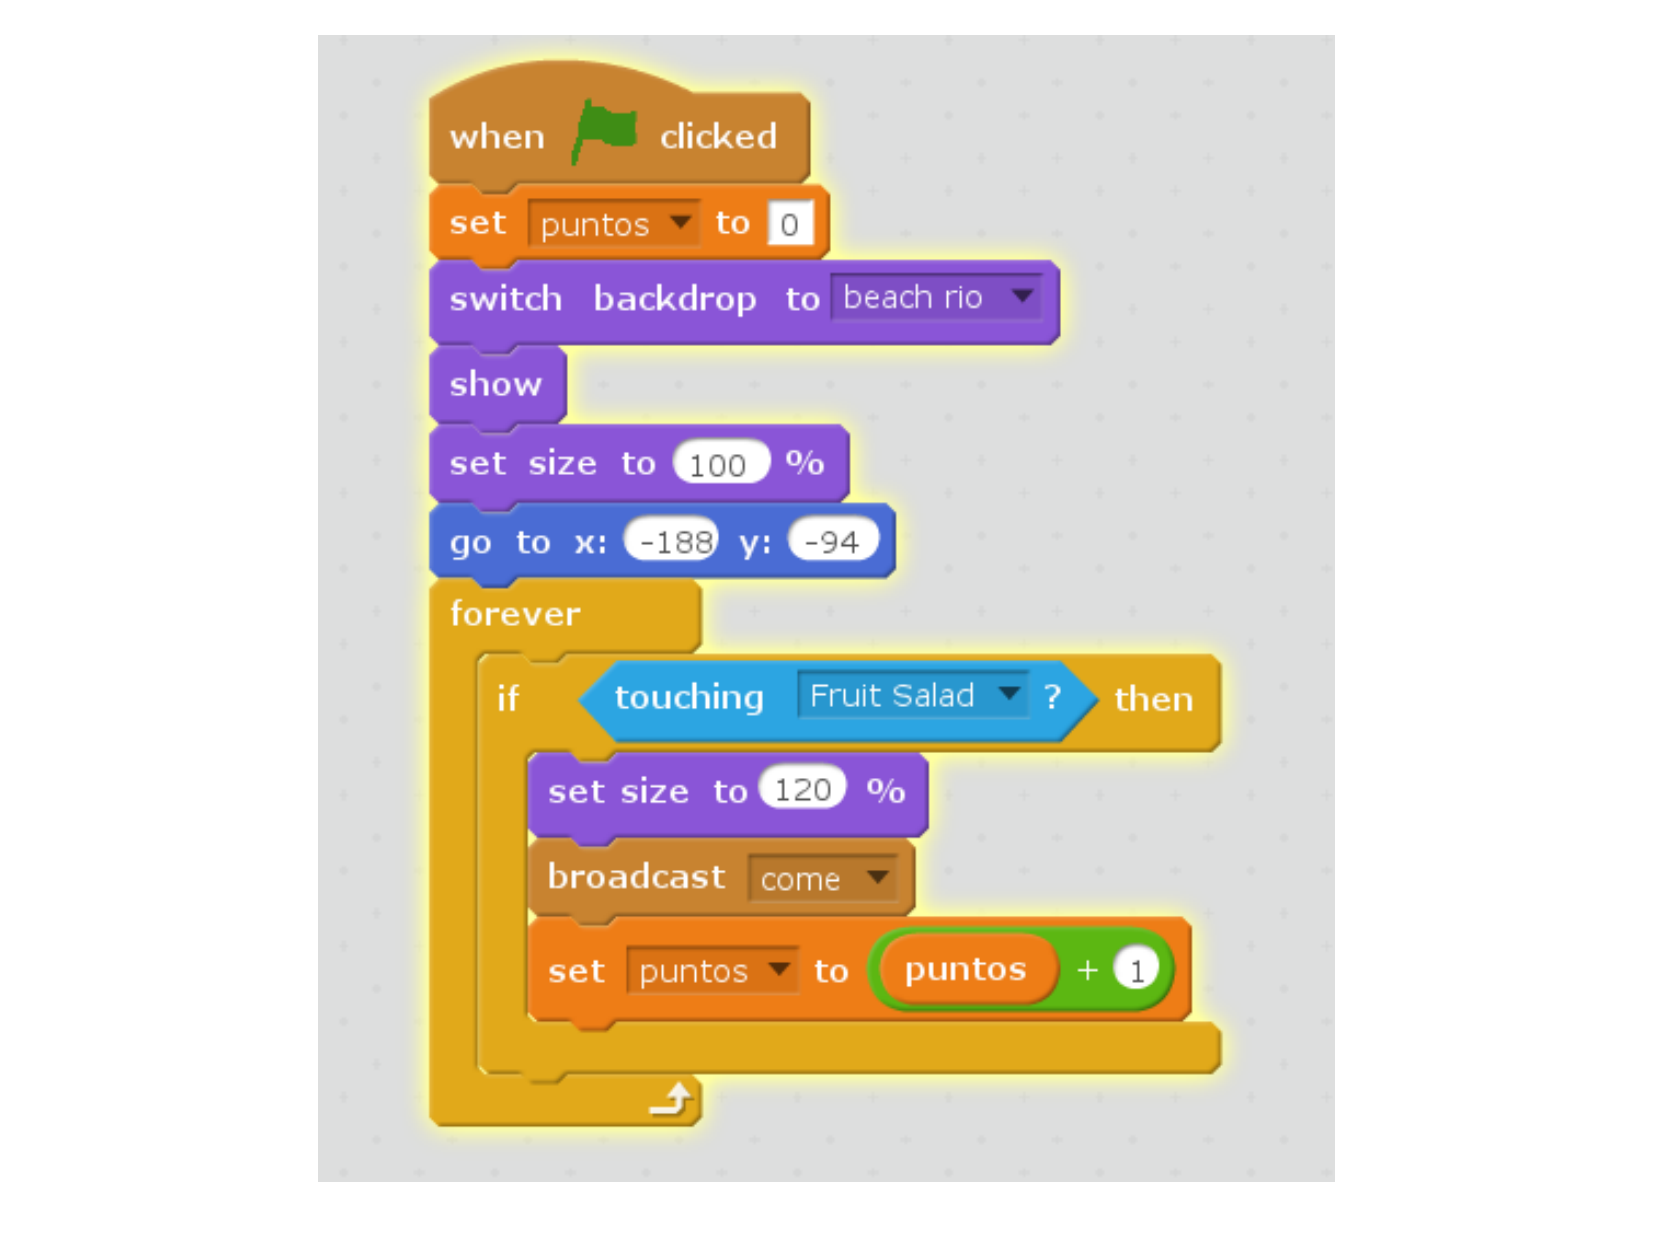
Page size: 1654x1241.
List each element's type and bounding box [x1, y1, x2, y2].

picture [318, 35, 1335, 1182]
